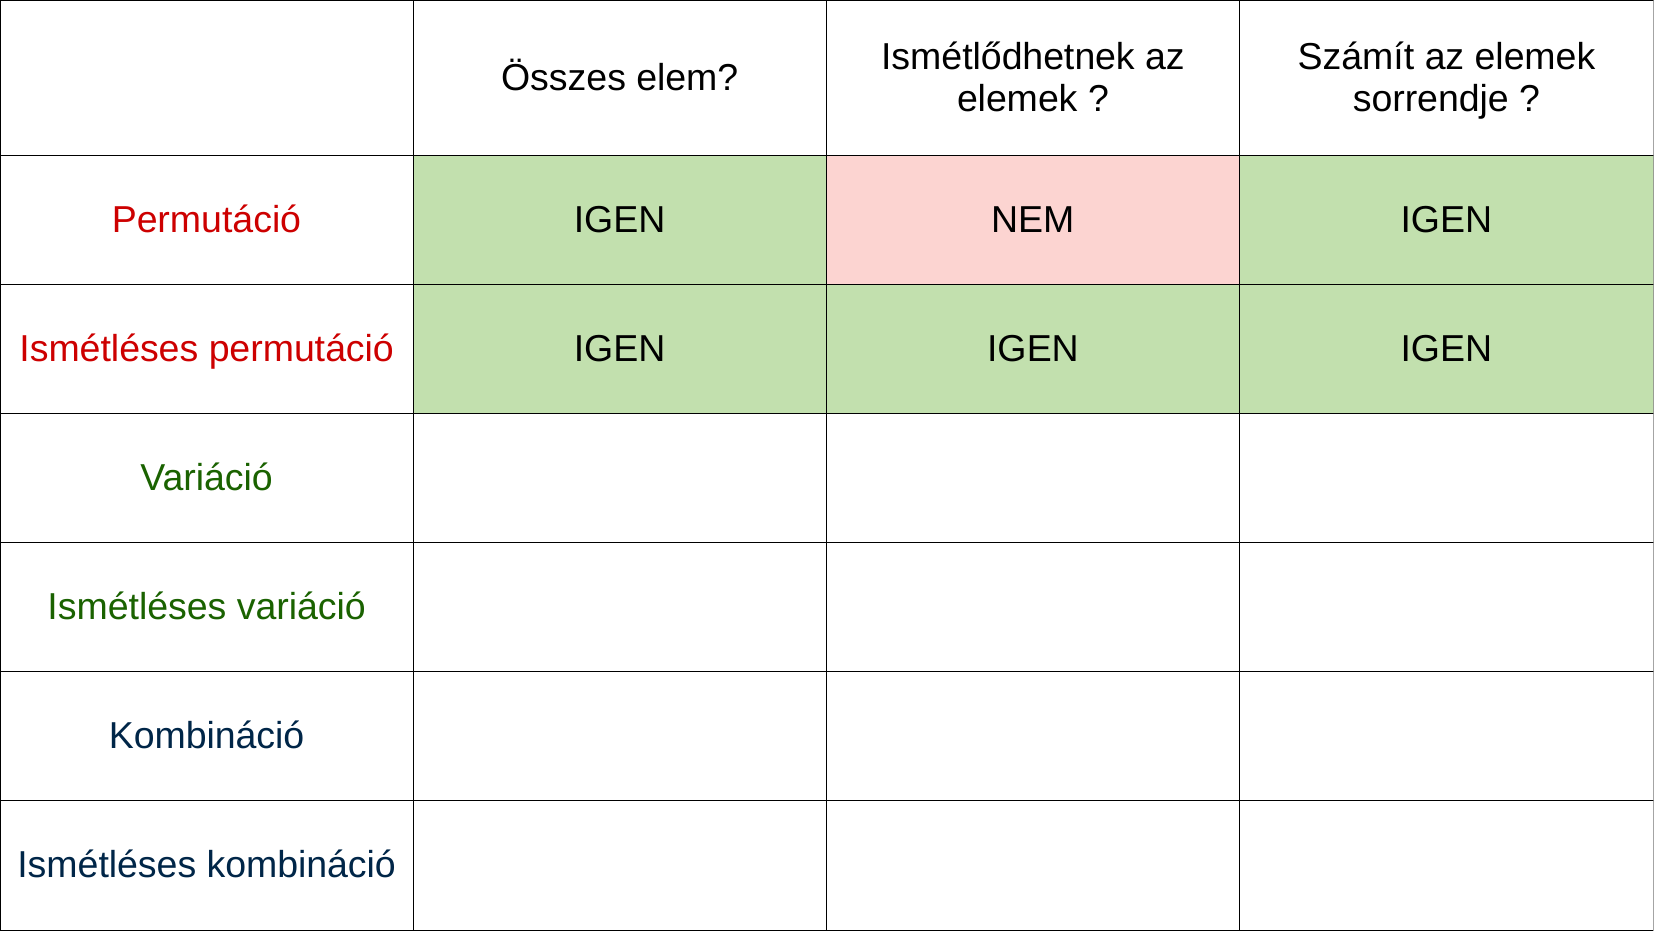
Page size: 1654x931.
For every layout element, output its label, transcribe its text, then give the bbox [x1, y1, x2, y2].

table_cell [1240, 801, 1653, 930]
table_cell Ismétléses permutáció [1, 285, 413, 413]
table_cell Permutáció [1, 156, 413, 284]
table_cell [1240, 414, 1653, 542]
table_cell NEM [827, 156, 1239, 284]
table_cell IGEN [414, 156, 826, 284]
table_cell Variáció [1, 414, 413, 542]
table_header Ismétlődhetnek az elemek ? [827, 1, 1239, 155]
table_cell Kombináció [1, 672, 413, 800]
table_cell [414, 672, 826, 800]
table_cell [414, 801, 826, 930]
table_cell [1240, 672, 1653, 800]
table_cell IGEN [1240, 285, 1653, 413]
table_cell [827, 414, 1239, 542]
table_cell [827, 543, 1239, 671]
table_header Összes elem? [414, 1, 826, 155]
table_header [1, 1, 413, 155]
table_cell Ismétléses variáció [1, 543, 413, 671]
table_cell IGEN [1240, 156, 1653, 284]
table_cell [1240, 543, 1653, 671]
table_cell [827, 801, 1239, 930]
table_cell Ismétléses kombináció [1, 801, 413, 930]
table_cell IGEN [827, 285, 1239, 413]
table_header Számít az elemek sorrendje ? [1240, 1, 1653, 155]
table_cell [414, 543, 826, 671]
table_cell IGEN [414, 285, 826, 413]
table_cell [827, 672, 1239, 800]
table_cell [414, 414, 826, 542]
